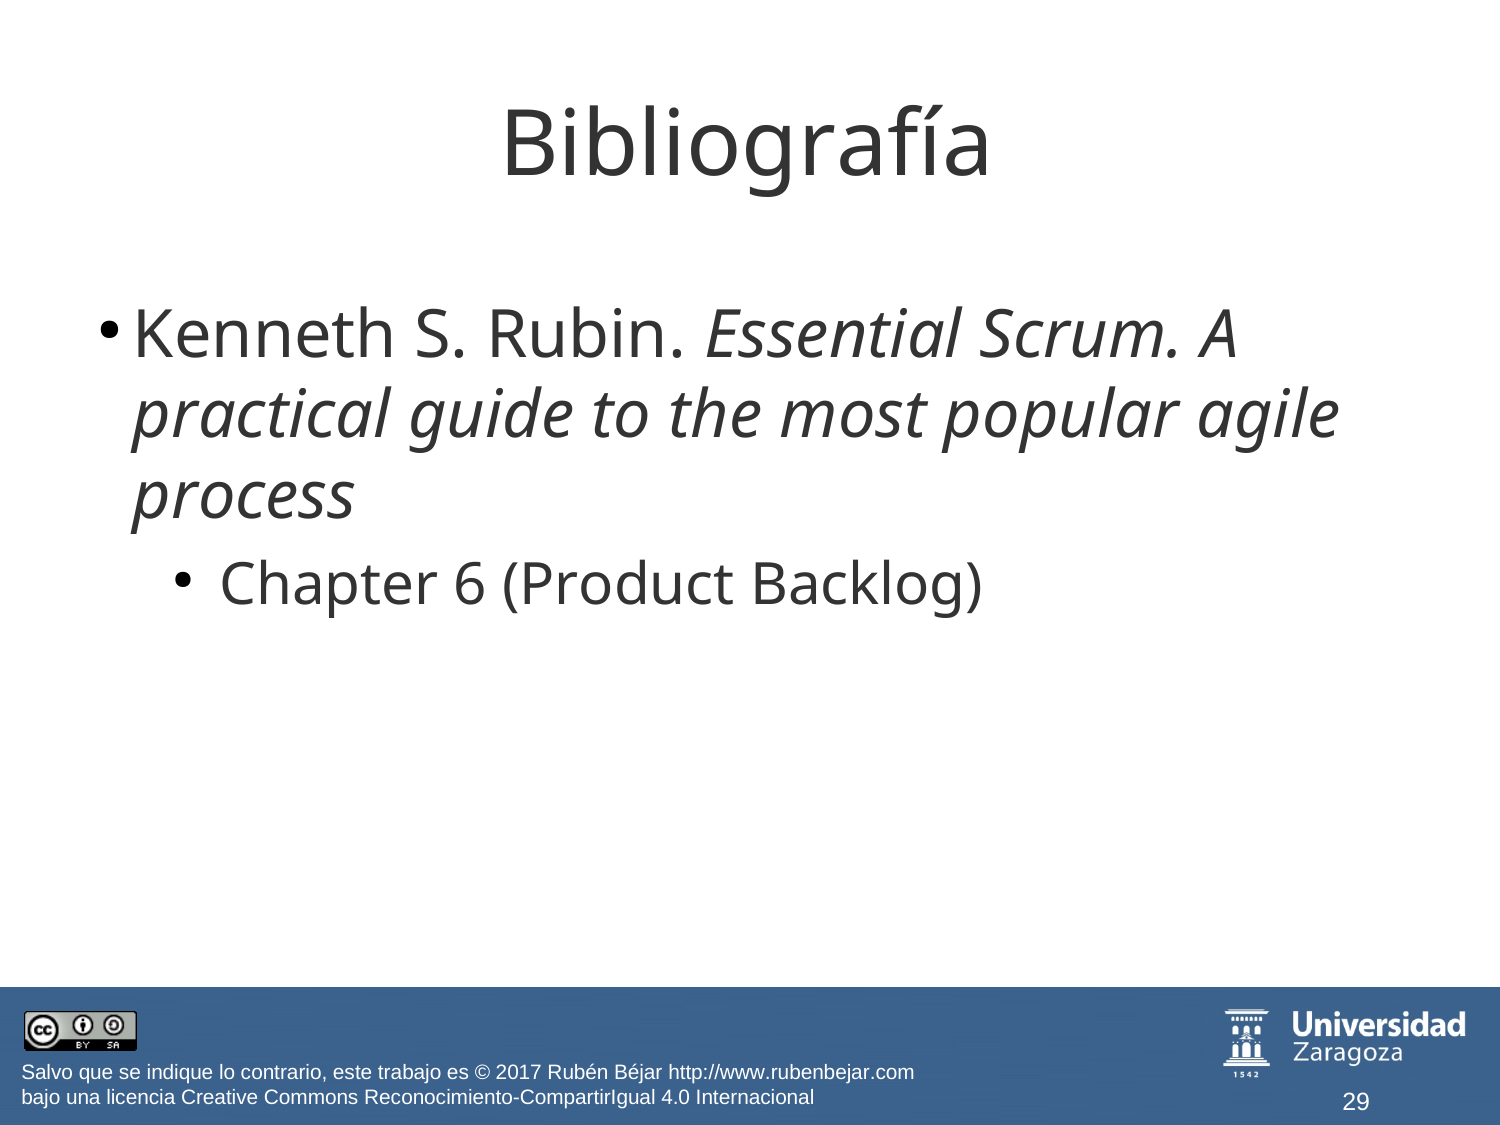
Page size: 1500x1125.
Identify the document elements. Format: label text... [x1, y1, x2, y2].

title Bibliografía [74, 21, 1420, 257]
list Kenneth S. Rubin. Essential Scrum. A practical guide to the most popular agile process Chapter 6 (Product Backlog) [82, 283, 1418, 957]
picture [0, 987, 1500, 1125]
